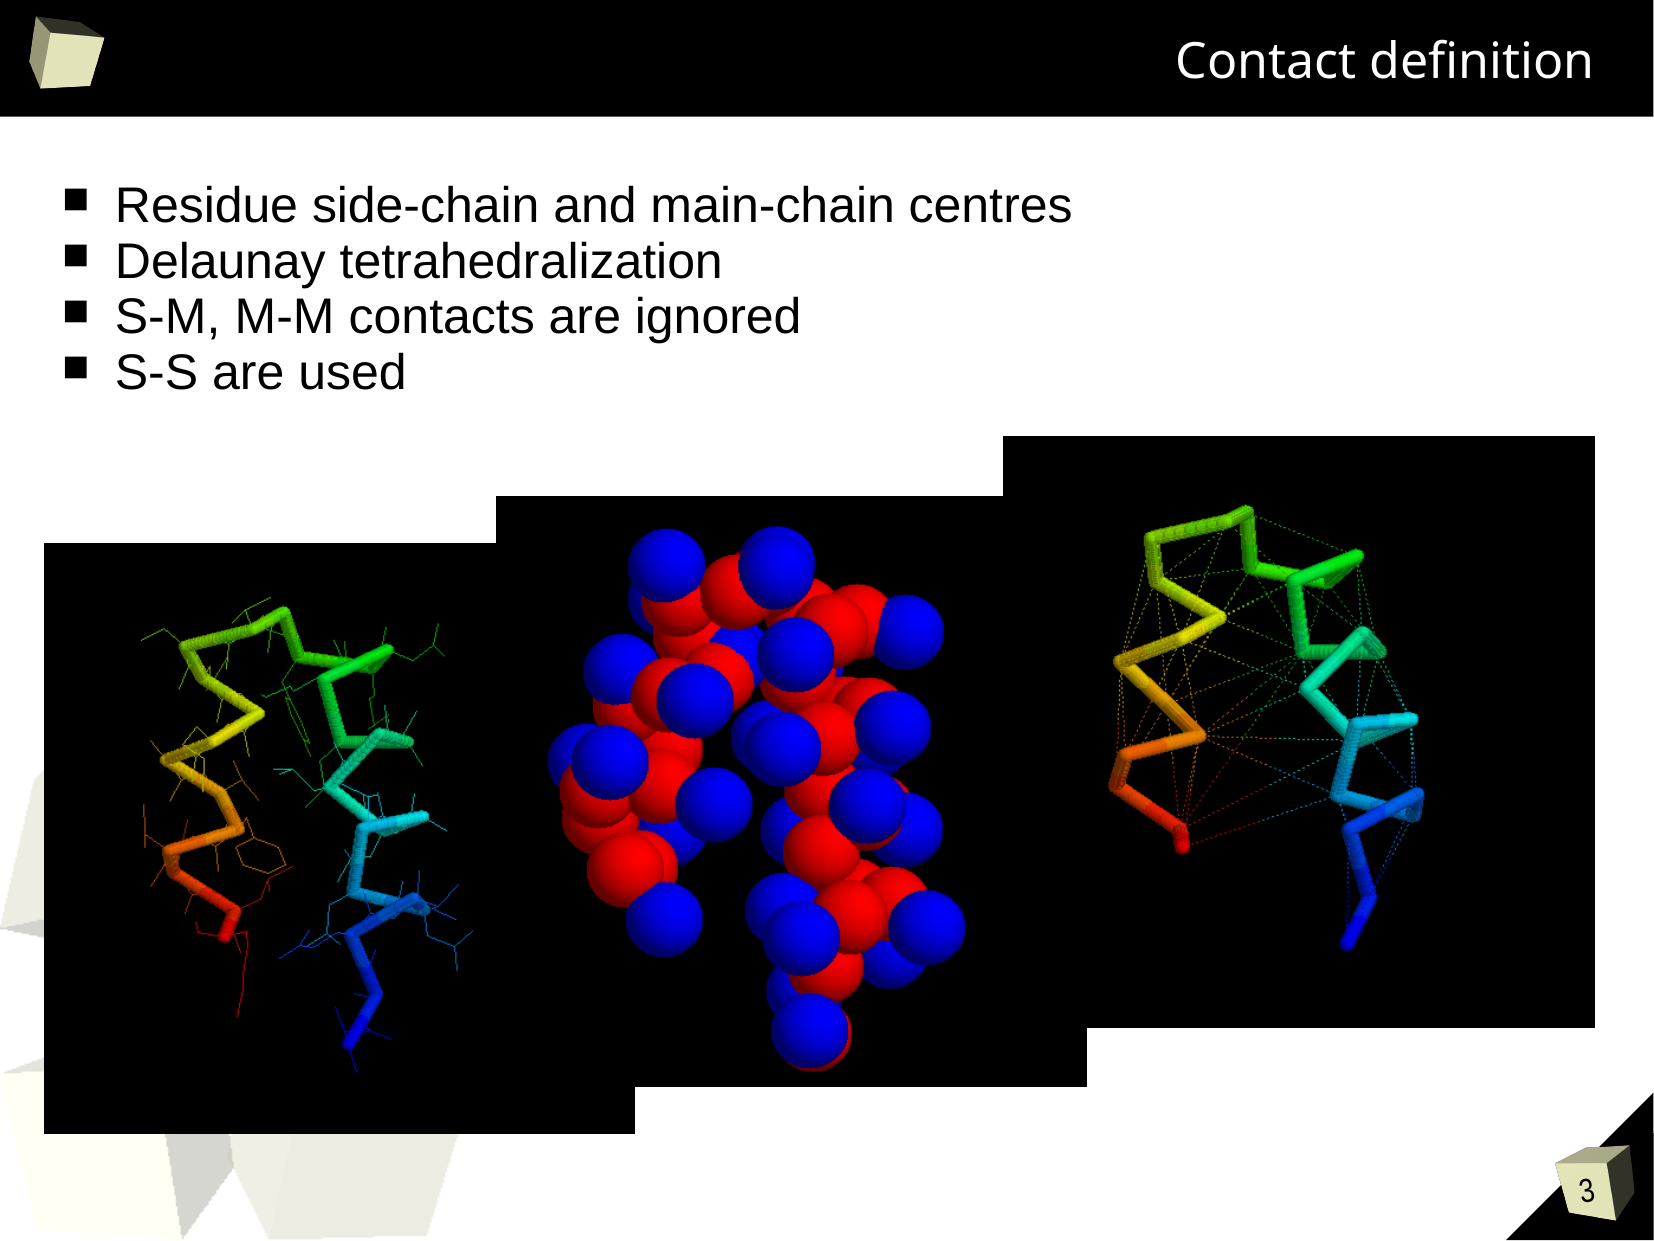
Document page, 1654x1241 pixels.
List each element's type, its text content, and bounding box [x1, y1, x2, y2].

list Residue side-chain and main-chain centres Delaunay tetrahedralization S-M, M-M contacts are ignored S-S are used [44, 177, 1611, 1214]
picture [0, 436, 1595, 1241]
title Contact definition [118, 0, 1595, 119]
